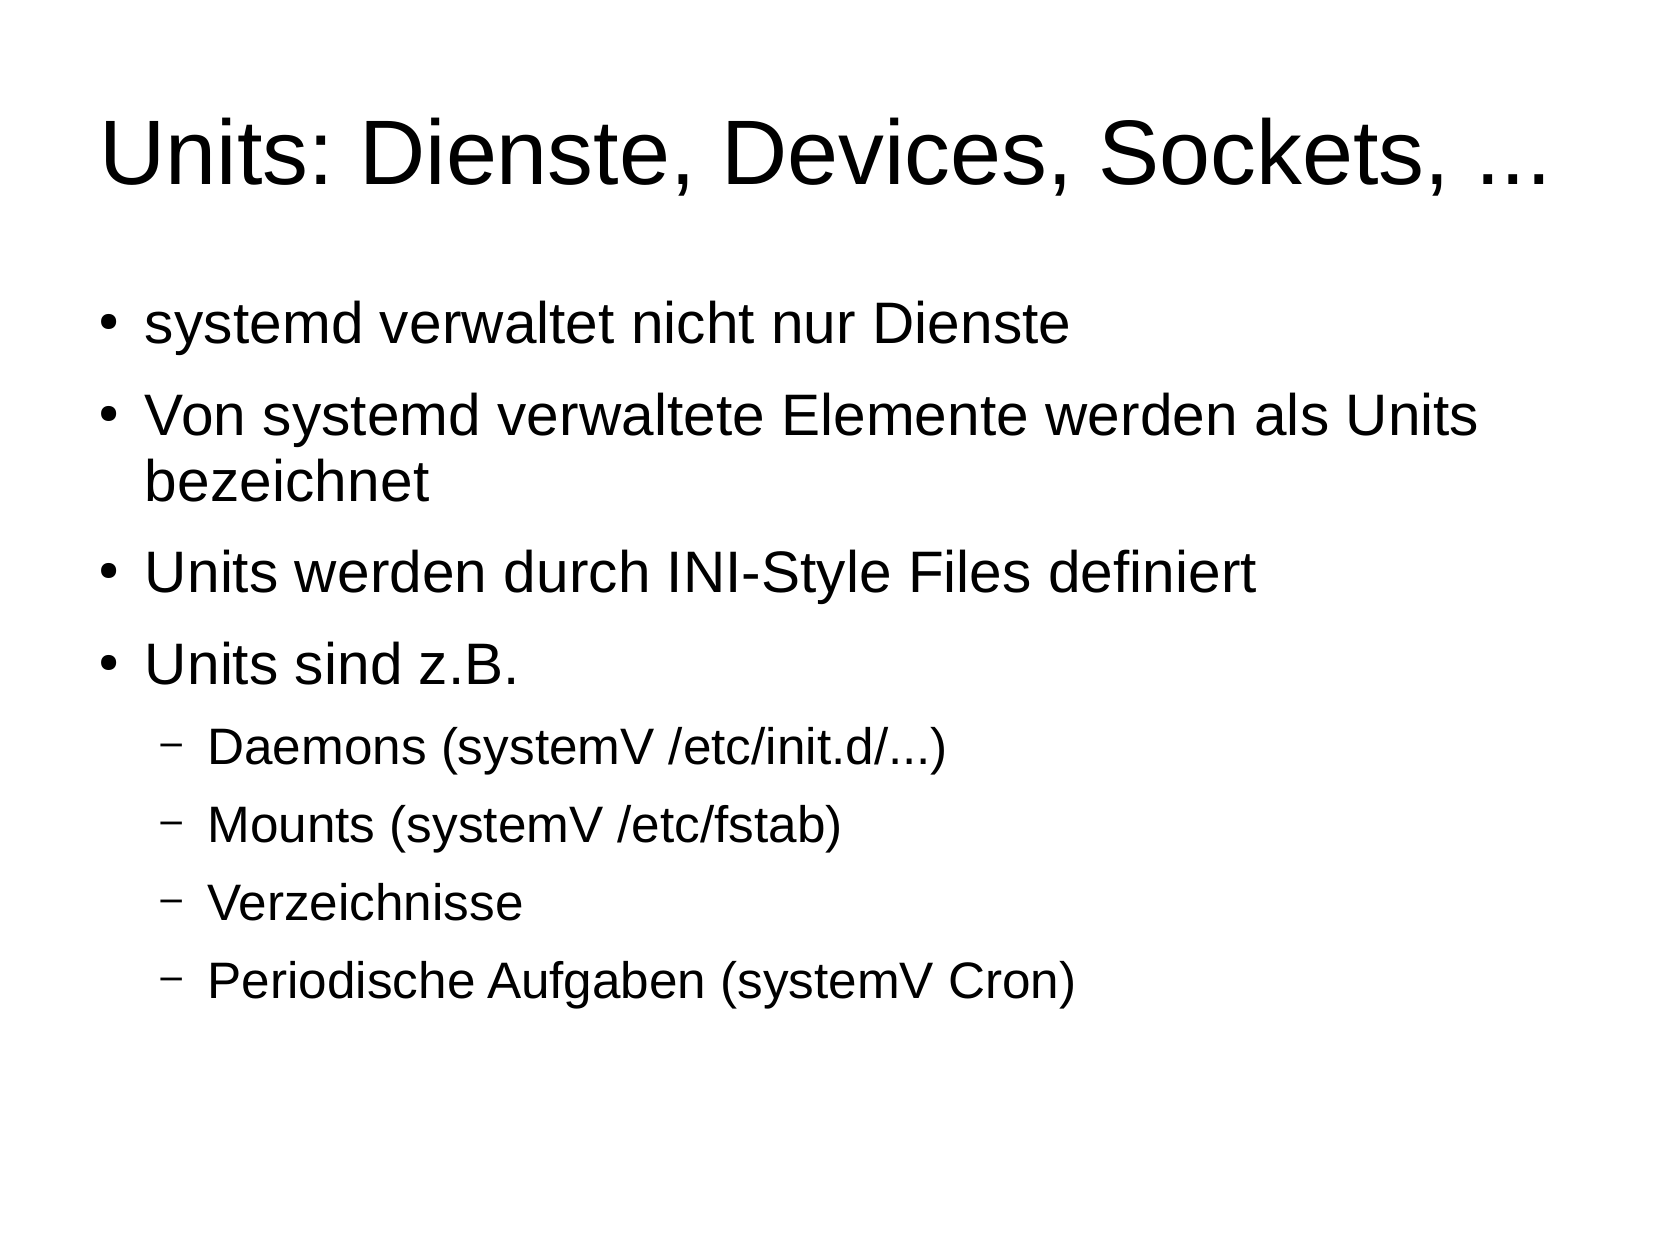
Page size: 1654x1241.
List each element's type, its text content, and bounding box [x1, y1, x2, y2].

title Units: Dienste, Devices, Sockets, ... [82, 49, 1571, 257]
list systemd verwaltet nicht nur Dienste Von systemd verwaltete Elemente werden als Units bezeichnet Units werden durch INI-Style Files definiert Units sind z.B. Daemons (systemV /etc/init.d/...) Mounts (systemV /etc/fstab) Verzeichnisse Periodische Aufgaben (systemV Cron) [82, 290, 1571, 1010]
